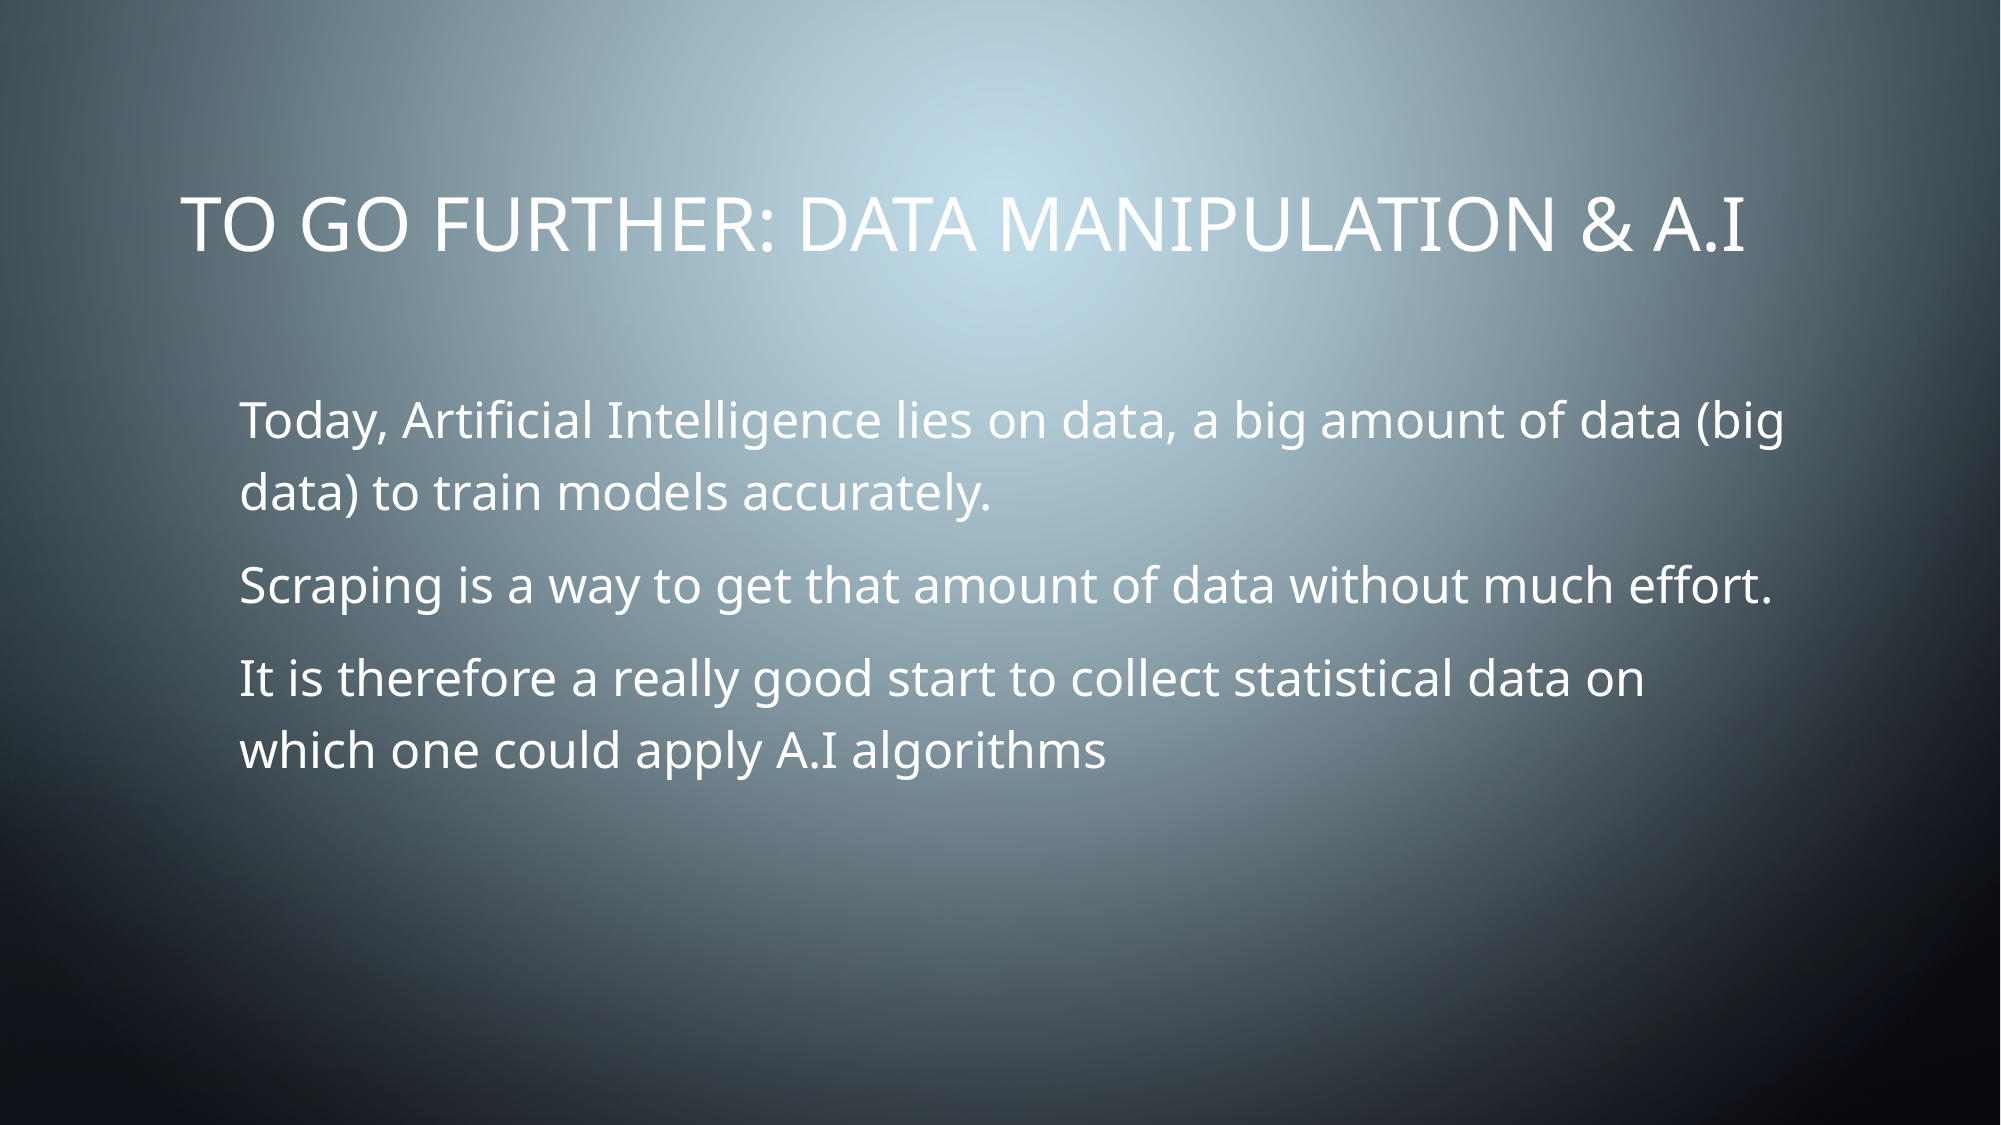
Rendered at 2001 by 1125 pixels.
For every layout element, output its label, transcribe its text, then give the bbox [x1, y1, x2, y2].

title TO go further: DATA Manipulation & A.i [165, 106, 1884, 349]
list Today, Artificial Intelligence lies on data, a big amount of data (big data) to train models accurately. Scraping is a way to get that amount of data without much effort. It is therefore a really good start to collect statistical data on which one could apply A.I algorithms [187, 369, 1813, 950]
picture [0, 0, 2001, 1125]
